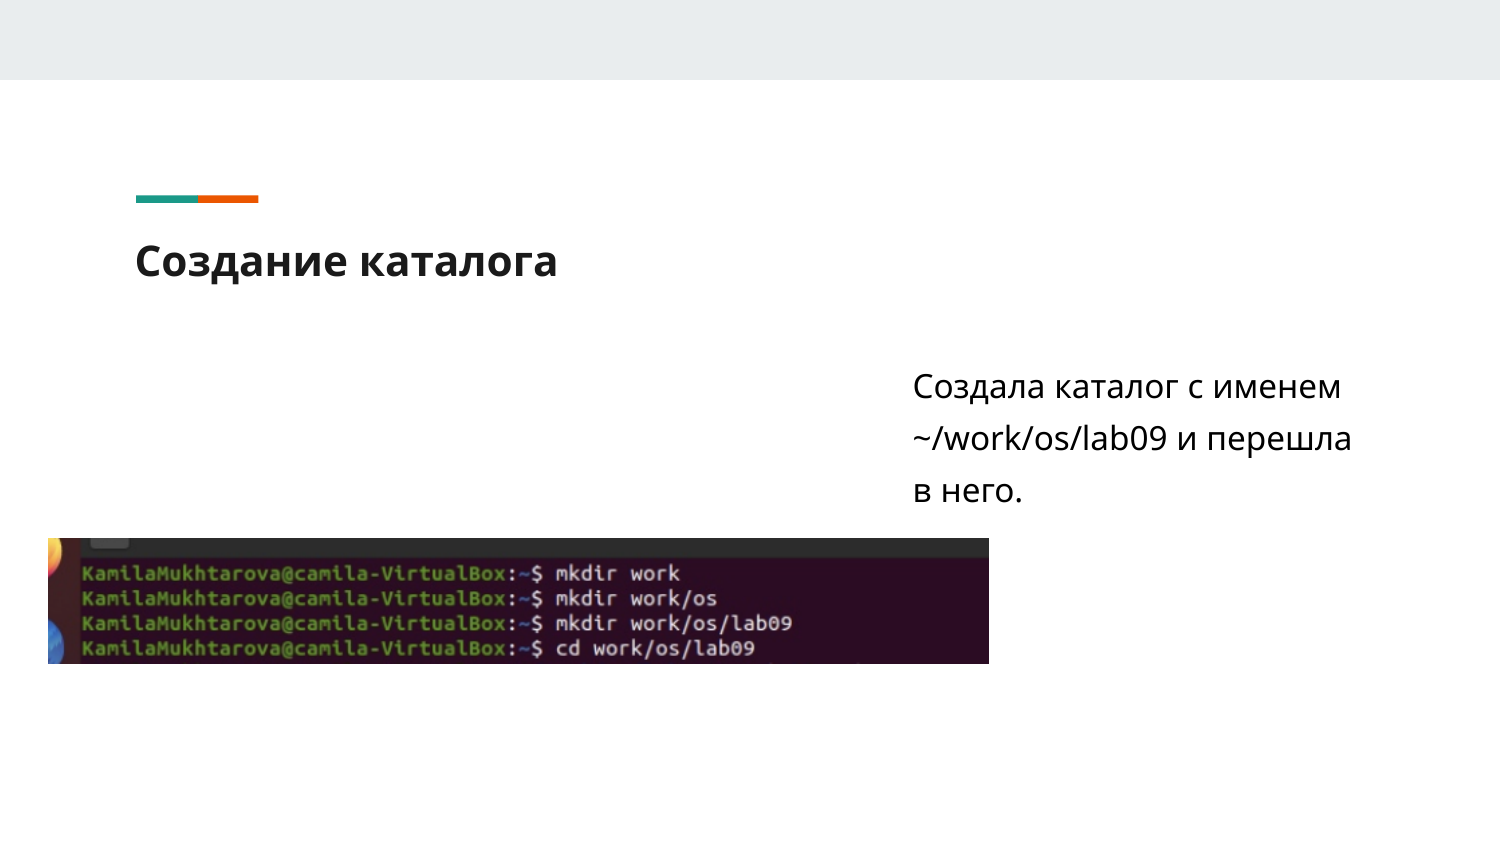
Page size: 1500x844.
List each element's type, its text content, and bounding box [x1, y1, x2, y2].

picture [48, 538, 989, 664]
title Создание каталога [119, 216, 1381, 305]
list Создала каталог с именем ~/work/os/lab09 и перешла в него. [897, 341, 1381, 712]
